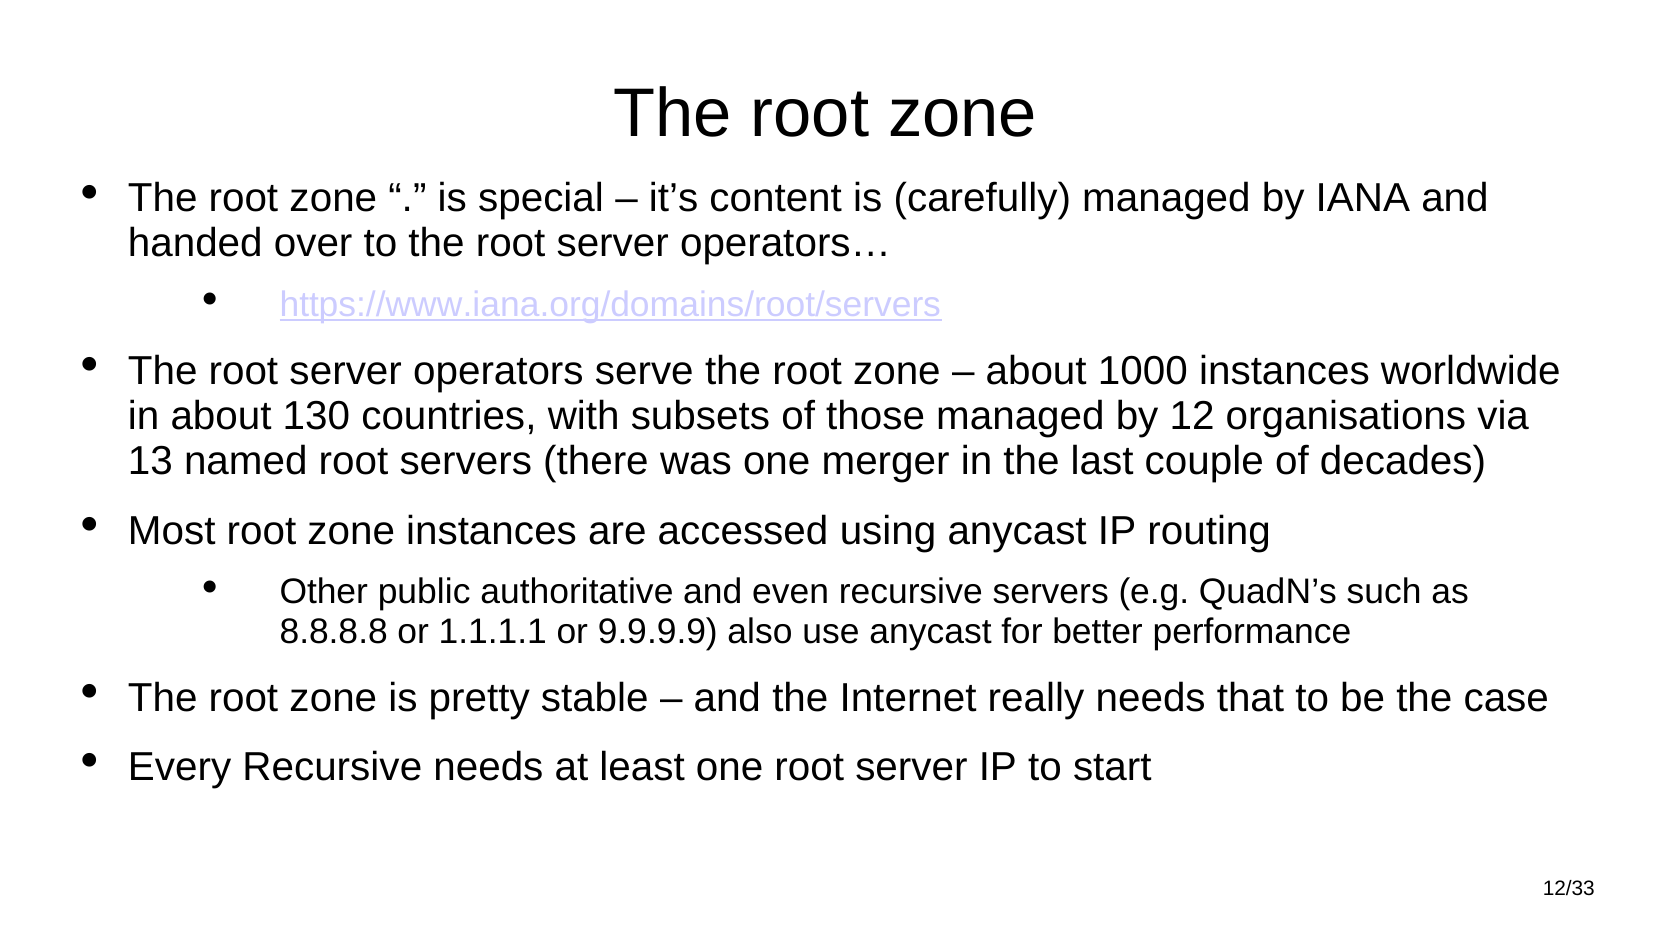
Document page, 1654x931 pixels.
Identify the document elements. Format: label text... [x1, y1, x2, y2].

list The root zone “.” is special – it’s content is (carefully) managed by IANA and handed over to the root server operators… https://www.iana.org/domains/root/servers The root server operators serve the root zone – about 1000 instances worldwide in about 130 countries, with subsets of those managed by 12 organisations via 13 named root servers (there was one merger in the last couple of decades) Most root zone instances are accessed using anycast IP routing Other public authoritative and even recursive servers (e.g. QuadN’s such as 8.8.8.8 or 1.1.1.1 or 9.9.9.9) also use anycast for better performance The root zone is pretty stable – and the Internet really needs that to be the case Every Recursive needs at least one root server IP to start [82, 170, 1569, 853]
title The root zone [82, 37, 1569, 170]
